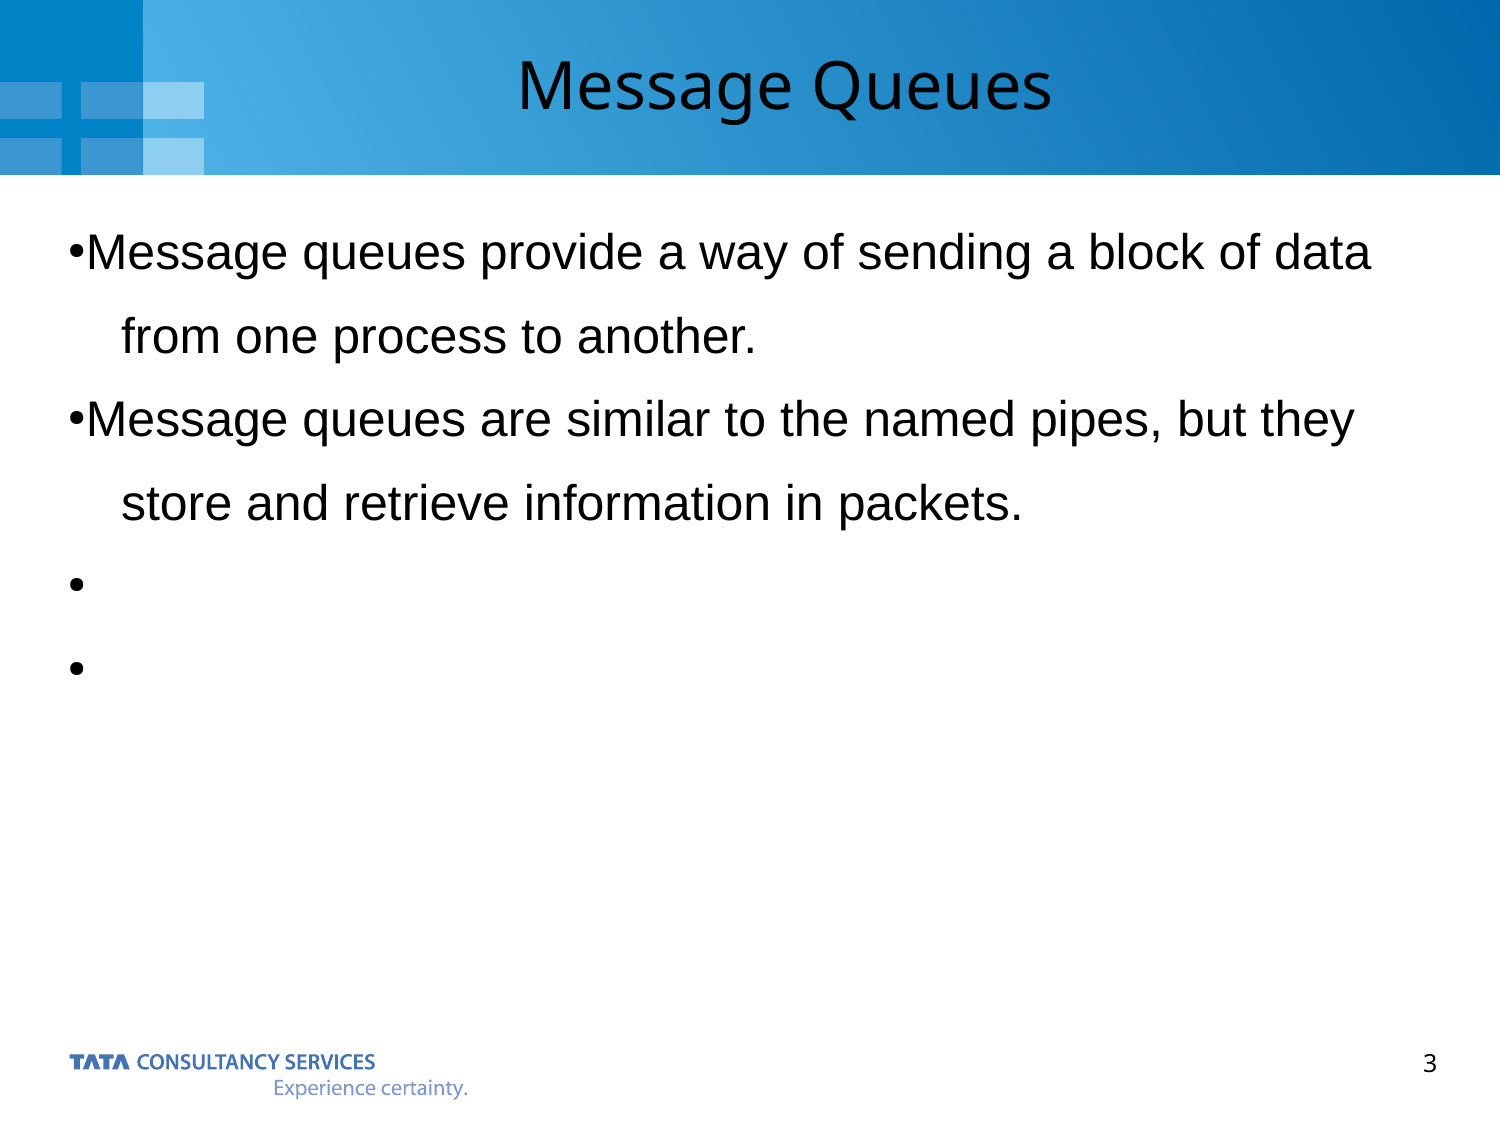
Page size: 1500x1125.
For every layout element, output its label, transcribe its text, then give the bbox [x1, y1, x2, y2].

text_box Message Queues [224, 11, 1347, 154]
text_box Message queues provide a way of sending a block of data from one process to another. Message queues are similar to the named pipes, but they store and retrieve information in packets. [35, 188, 1465, 1040]
